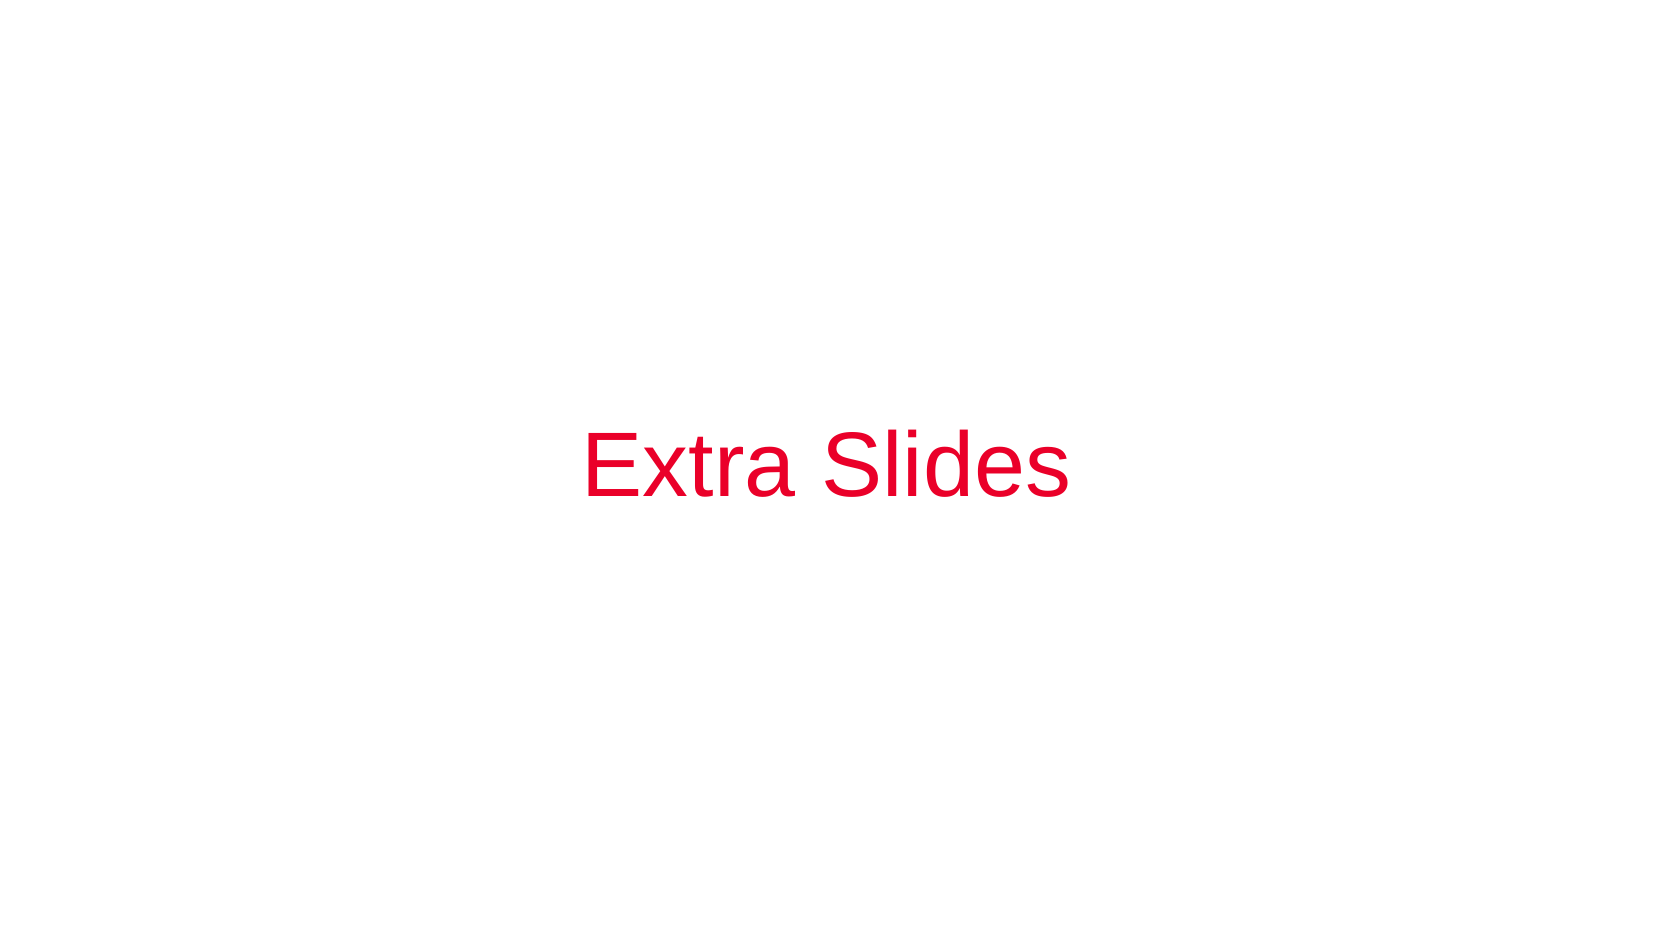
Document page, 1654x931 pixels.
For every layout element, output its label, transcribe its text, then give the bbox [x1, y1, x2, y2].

title Extra Slides [82, 387, 1571, 543]
